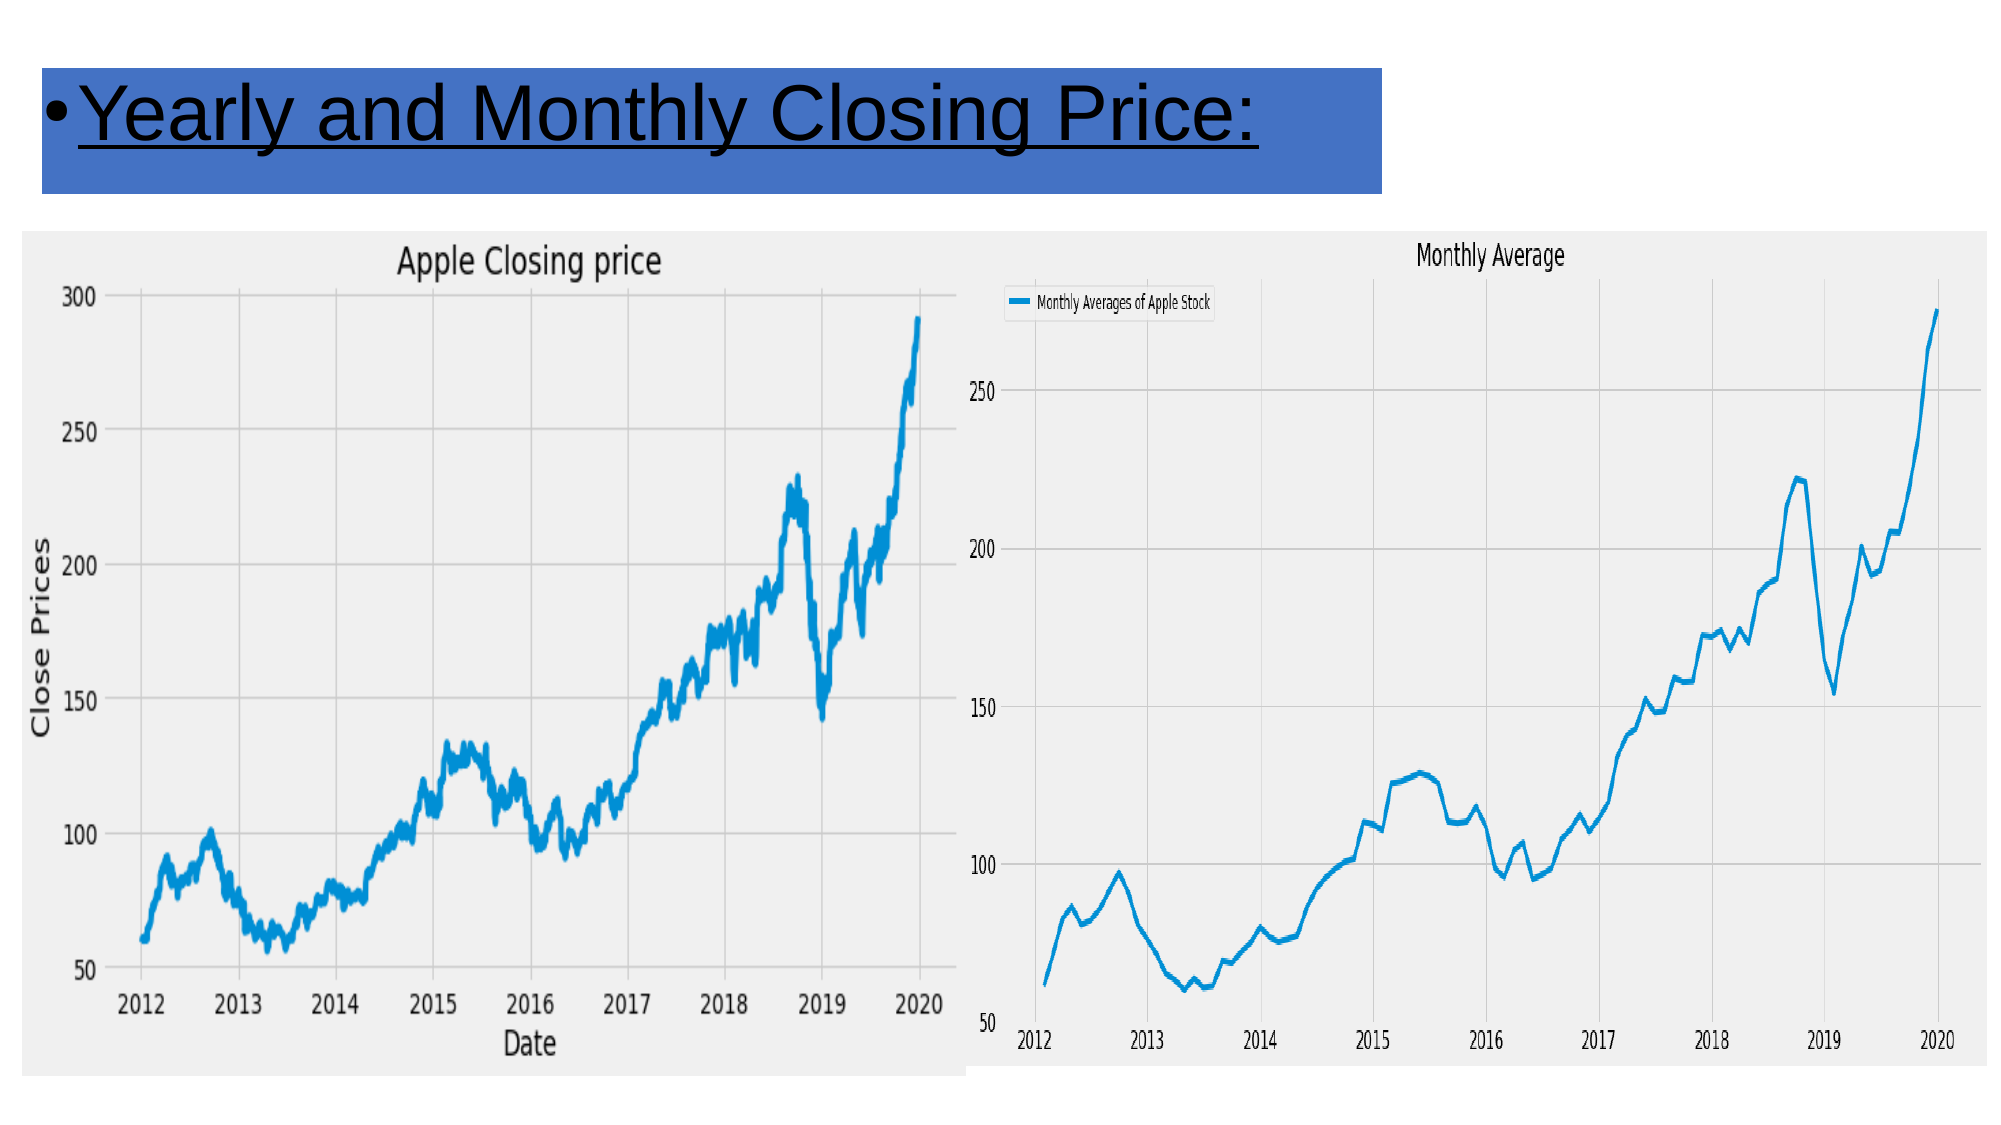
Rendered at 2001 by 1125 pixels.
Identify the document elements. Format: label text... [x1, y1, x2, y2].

table_header Yearly and Monthly Closing Price: [42, 68, 1382, 194]
picture [22, 231, 1987, 1076]
